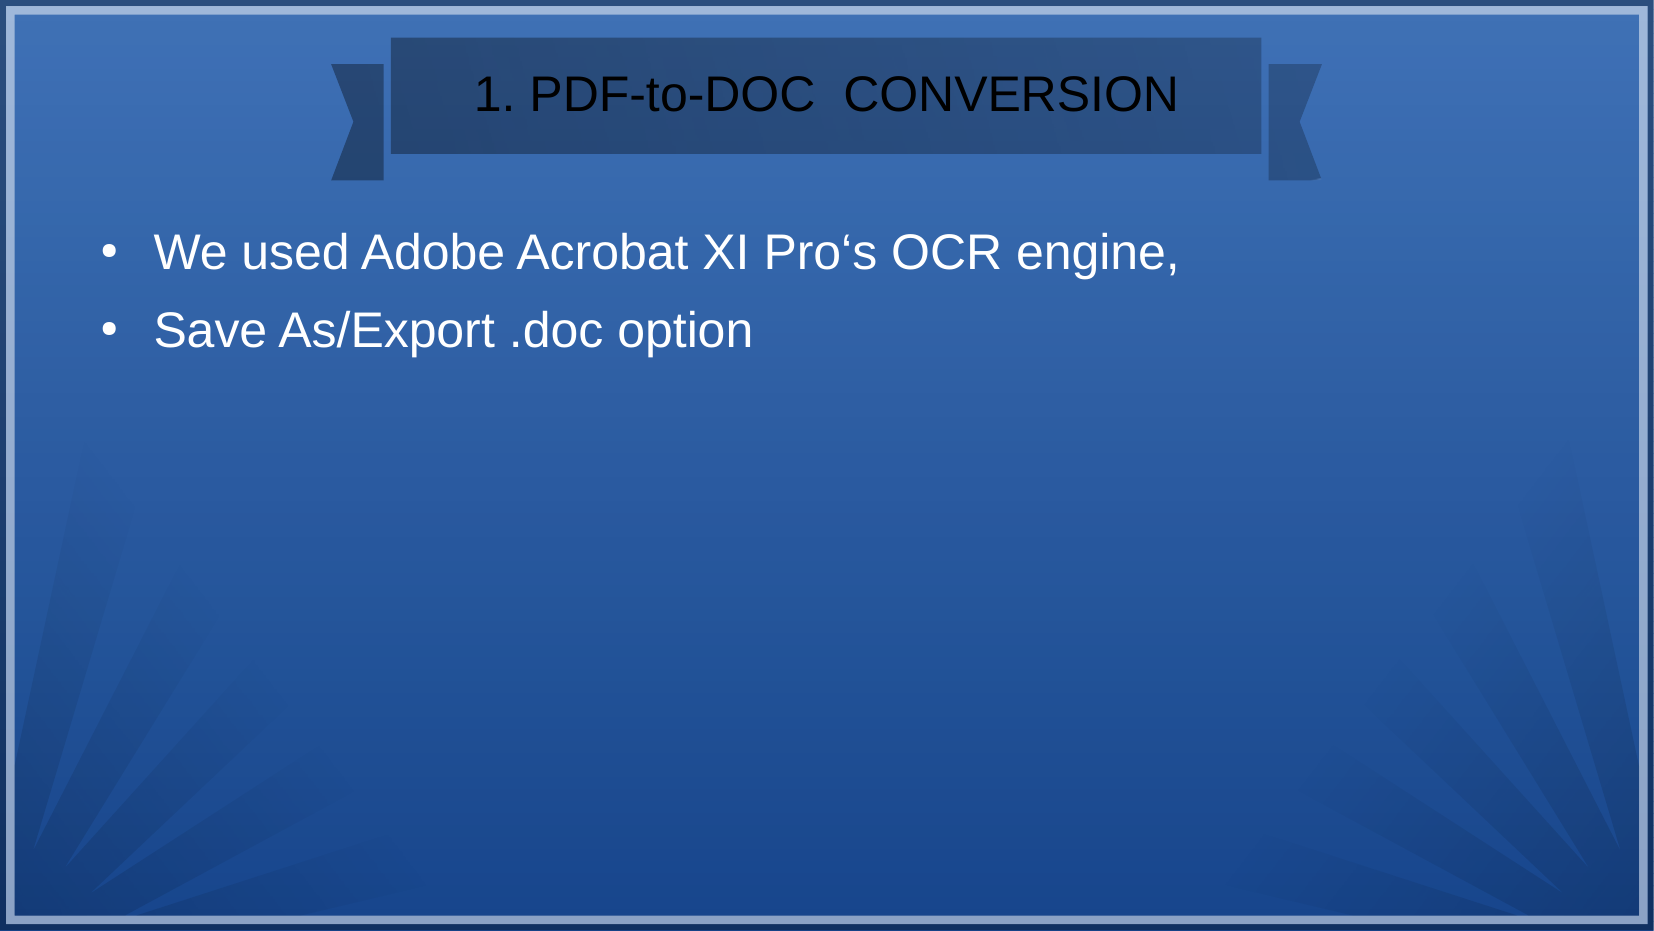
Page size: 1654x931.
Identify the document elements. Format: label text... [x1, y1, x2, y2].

list We used Adobe Acrobat XI Pro‘s OCR engine, Save As/Export .doc option [82, 224, 1571, 931]
title 1. PDF-to-DOC CONVERSION [389, 35, 1264, 154]
